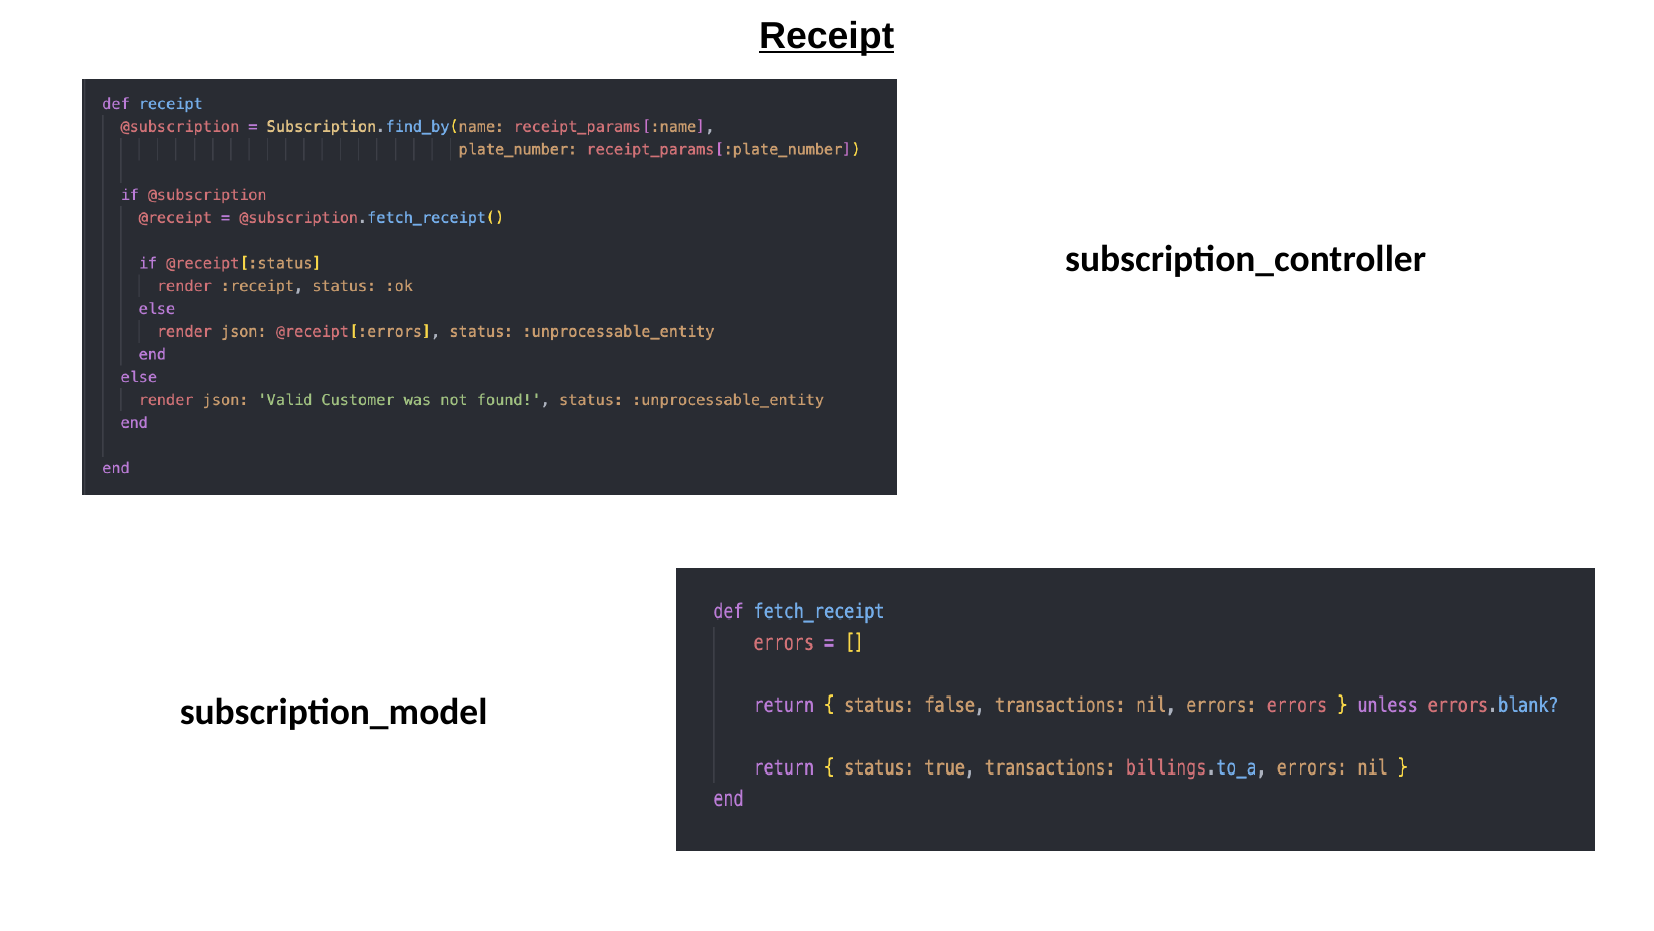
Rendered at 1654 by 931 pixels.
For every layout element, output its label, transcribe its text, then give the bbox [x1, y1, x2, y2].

text_box subscription_controller [1050, 226, 1463, 288]
title Receipt [82, 0, 1571, 68]
picture [82, 79, 897, 495]
text_box subscription_model [164, 679, 578, 740]
picture [676, 568, 1595, 851]
